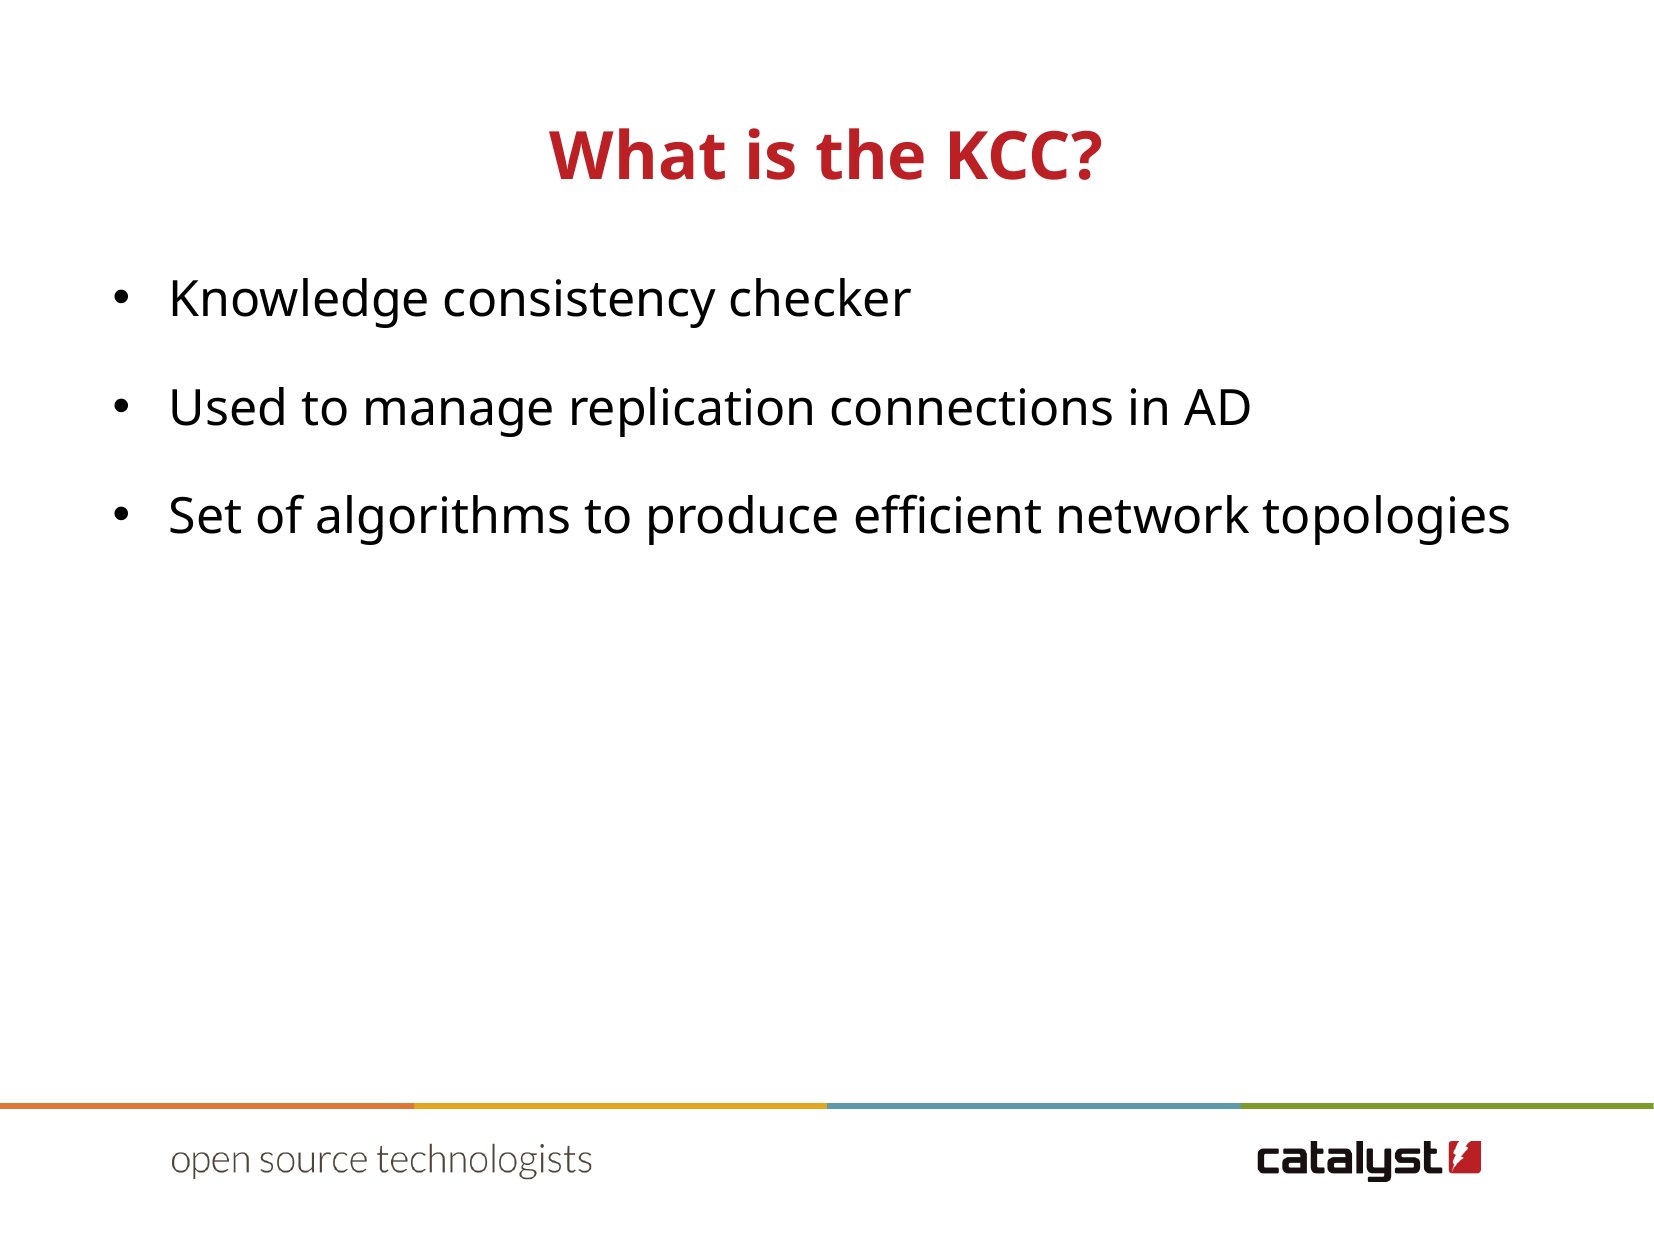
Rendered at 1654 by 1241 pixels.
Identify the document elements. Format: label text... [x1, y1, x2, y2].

title What is the KCC? [82, 49, 1571, 257]
list Knowledge consistency checker Used to manage replication connections in AD Set of algorithms to produce efficient network topologies [112, 236, 1535, 956]
